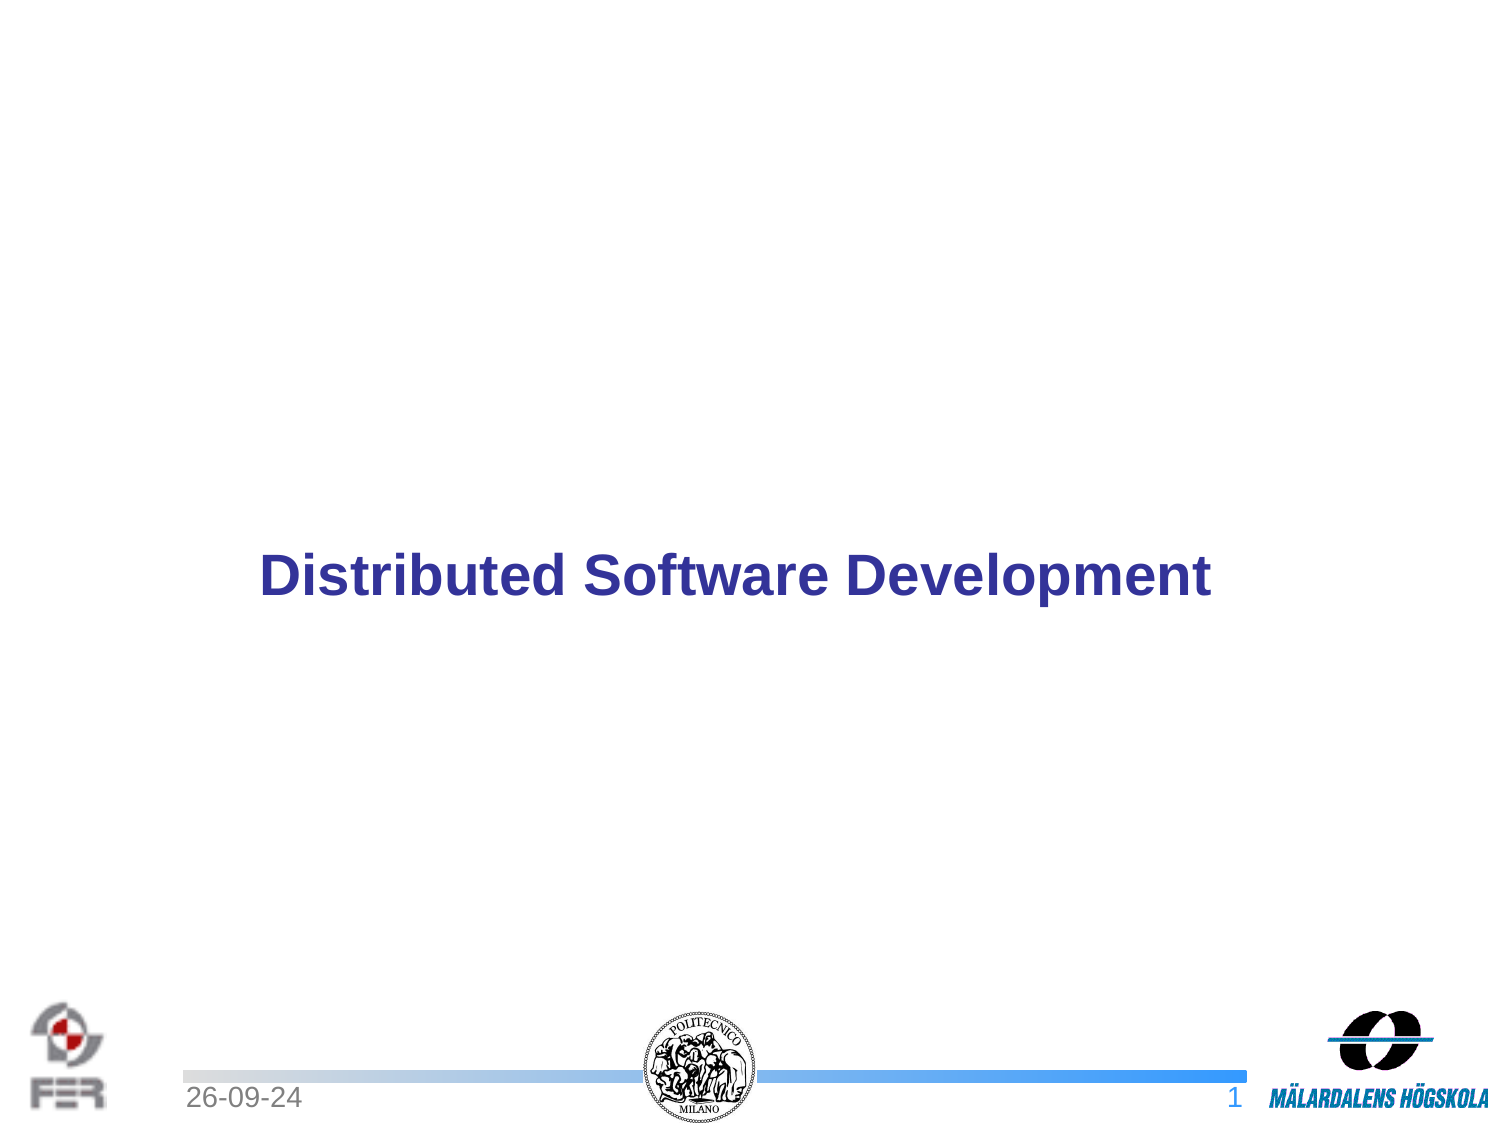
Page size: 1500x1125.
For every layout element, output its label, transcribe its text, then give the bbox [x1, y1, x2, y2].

text_box 13-10-30 [171, 1070, 396, 1114]
picture [1435, 1096, 1441, 1104]
picture [643, 1011, 757, 1123]
picture [1368, 1093, 1374, 1104]
text_box <numero> [1186, 1070, 1258, 1114]
text_box Distributed Software Development [76, 408, 1412, 799]
picture [1454, 1091, 1459, 1108]
picture [29, 987, 107, 1125]
picture [1269, 1011, 1488, 1108]
